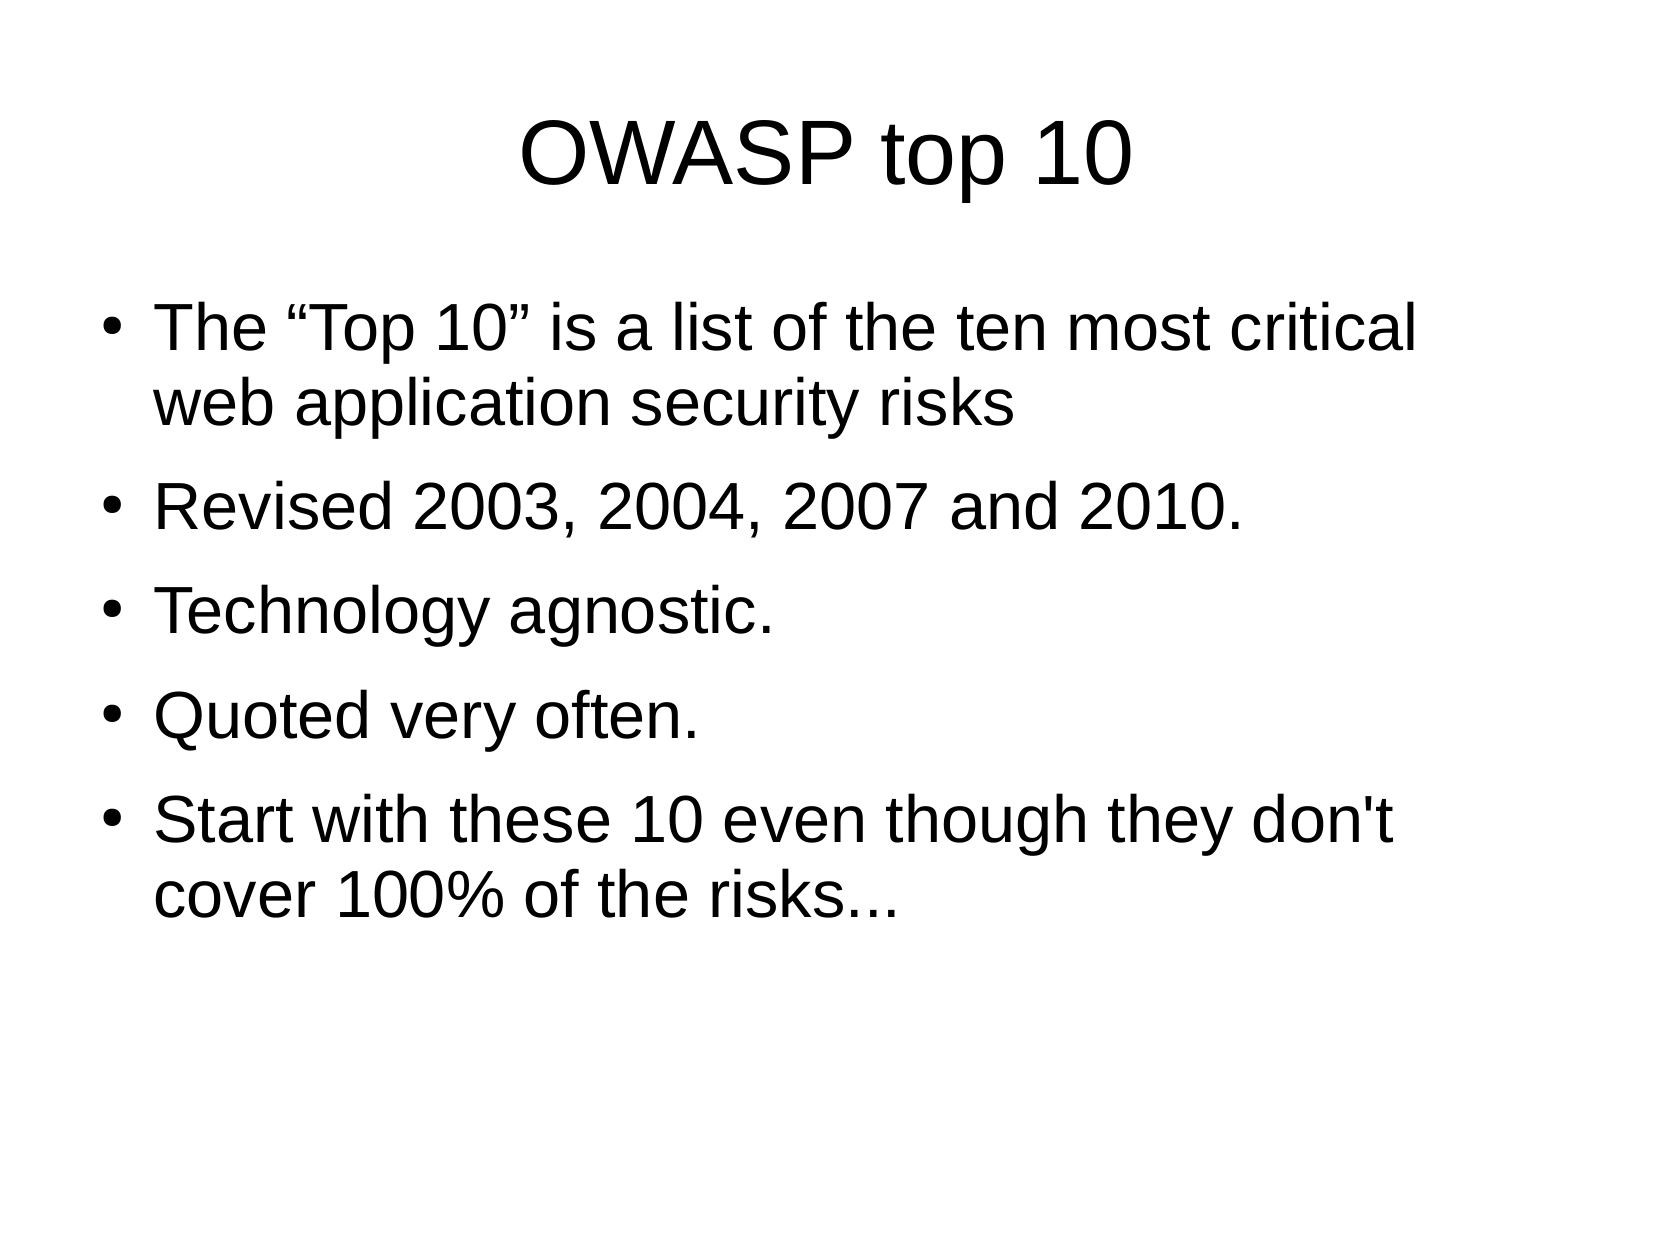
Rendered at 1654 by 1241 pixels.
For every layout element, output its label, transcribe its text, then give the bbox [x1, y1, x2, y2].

list The “Top 10” is a list of the ten most critical web application security risks Revised 2003, 2004, 2007 and 2010. Technology agnostic. Quoted very often. Start with these 10 even though they don't cover 100% of the risks... [82, 290, 1538, 1010]
title OWASP top 10 [82, 49, 1571, 257]
